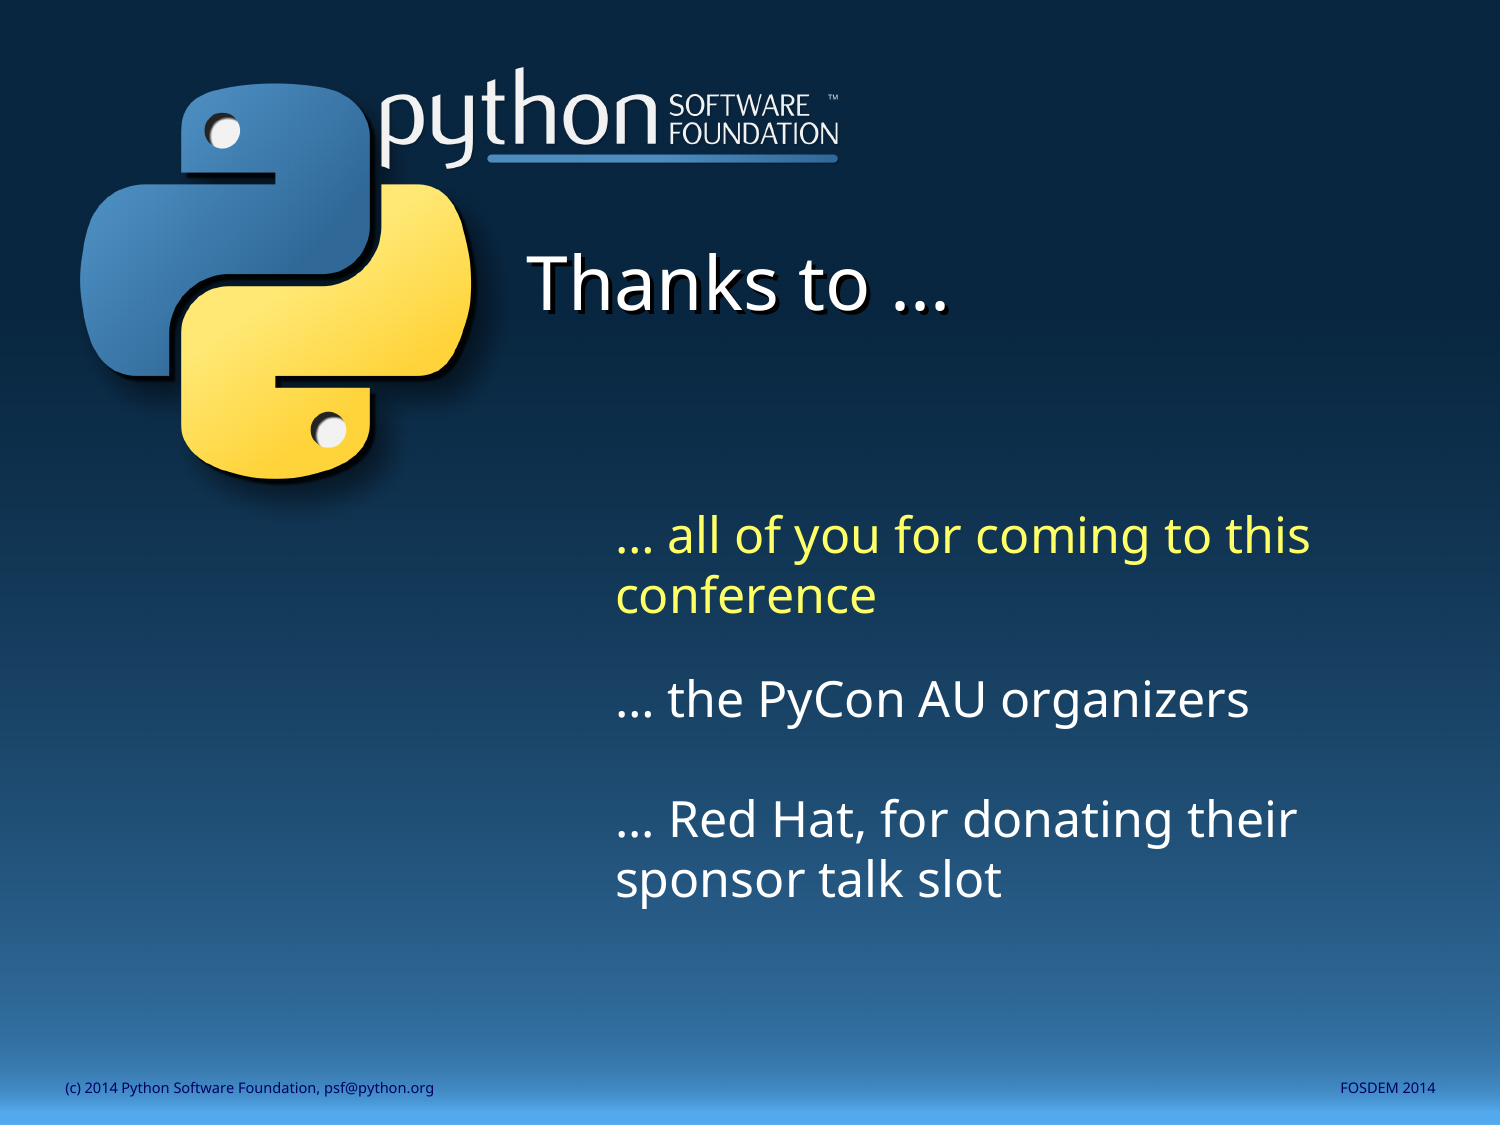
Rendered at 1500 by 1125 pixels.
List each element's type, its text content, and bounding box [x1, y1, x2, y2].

picture [0, 0, 1500, 1125]
title Thanks to ... [512, 185, 1388, 377]
list … all of you for coming to this conference … the PyCon AU organizers ... Red Hat, for donating their sponsor talk slot [544, 392, 1388, 1006]
